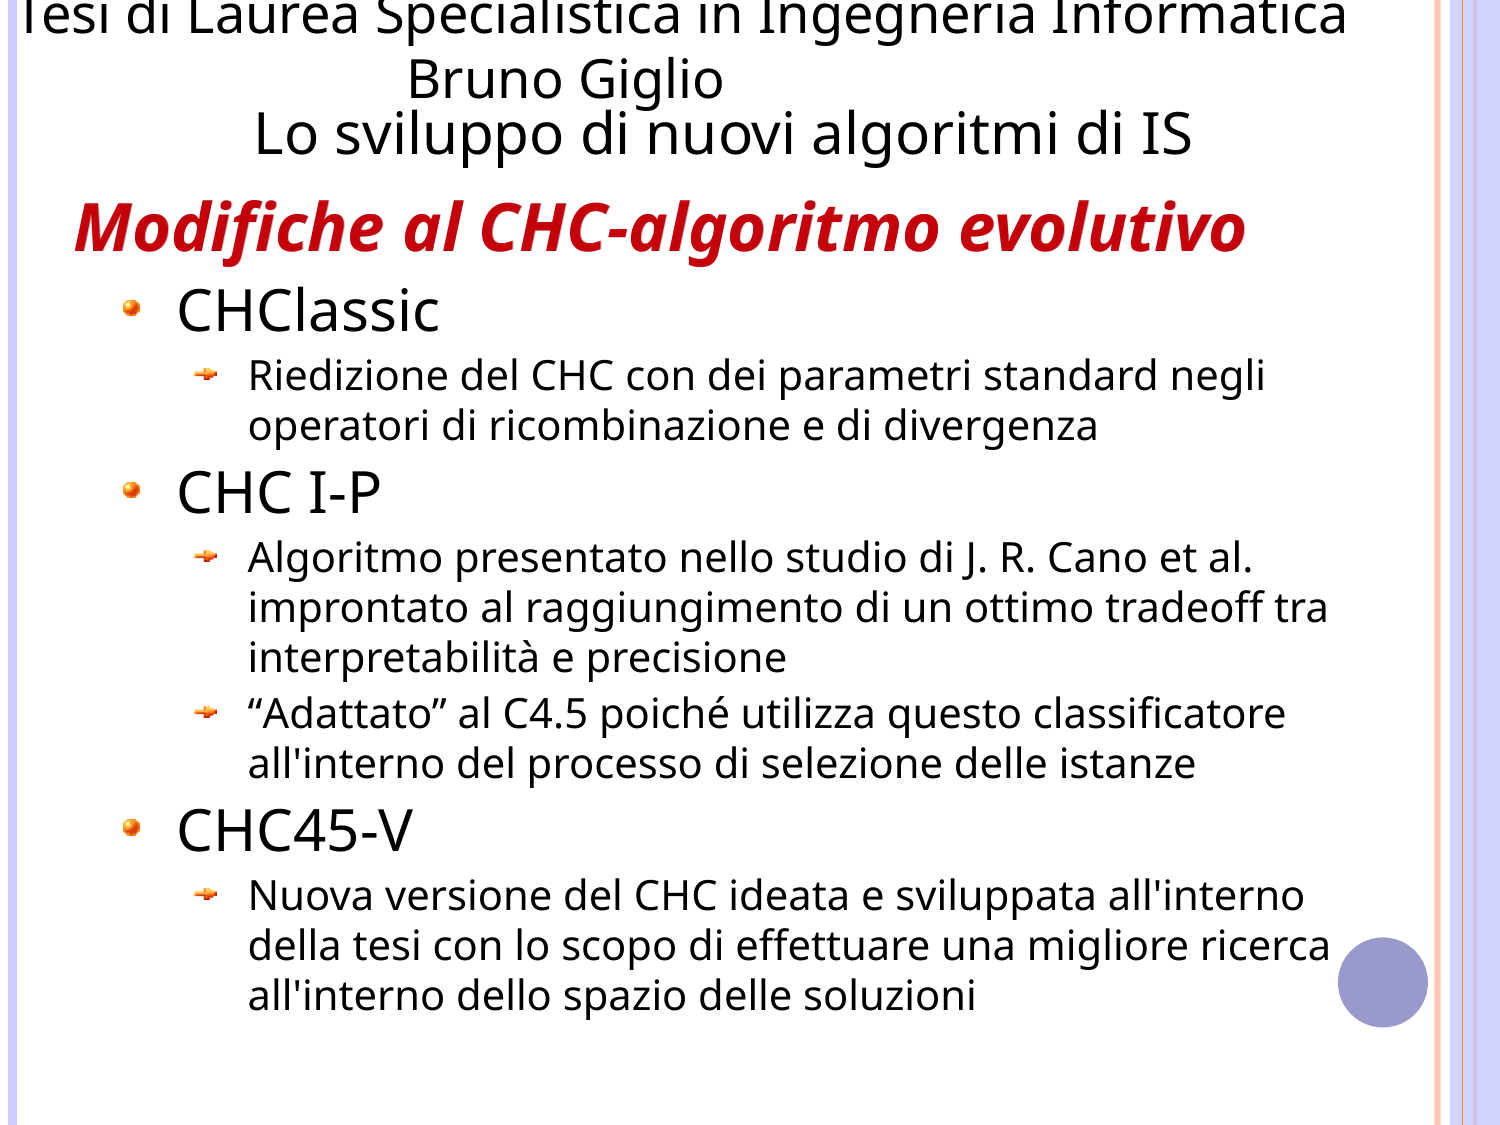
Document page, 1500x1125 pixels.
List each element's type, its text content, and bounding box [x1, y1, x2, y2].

title Tesi di Laurea Specialistica in Ingegneria Informatica Bruno Giglio [0, 0, 1477, 89]
text_box Lo sviluppo di nuovi algoritmi di IS [29, 88, 1418, 266]
text_box Modifiche al CHC-algoritmo evolutivo [59, 177, 1447, 296]
list CHClassic Riedizione del CHC con dei parametri standard negli operatori di ricombinazione e di divergenza CHC I-P Algoritmo presentato nello studio di J. R. Cano et al. improntato al raggiungimento di un ottimo tradeoff tra interpretabilità e precisione “Adattato” al C4.5 poiché utilizza questo classificatore all'interno del processo di selezione delle istanze CHC45-V Nuova versione del CHC ideata e sviluppata all'interno della tesi con lo scopo di effettuare una migliore ricerca all'interno dello spazio delle soluzioni [91, 296, 1418, 1093]
